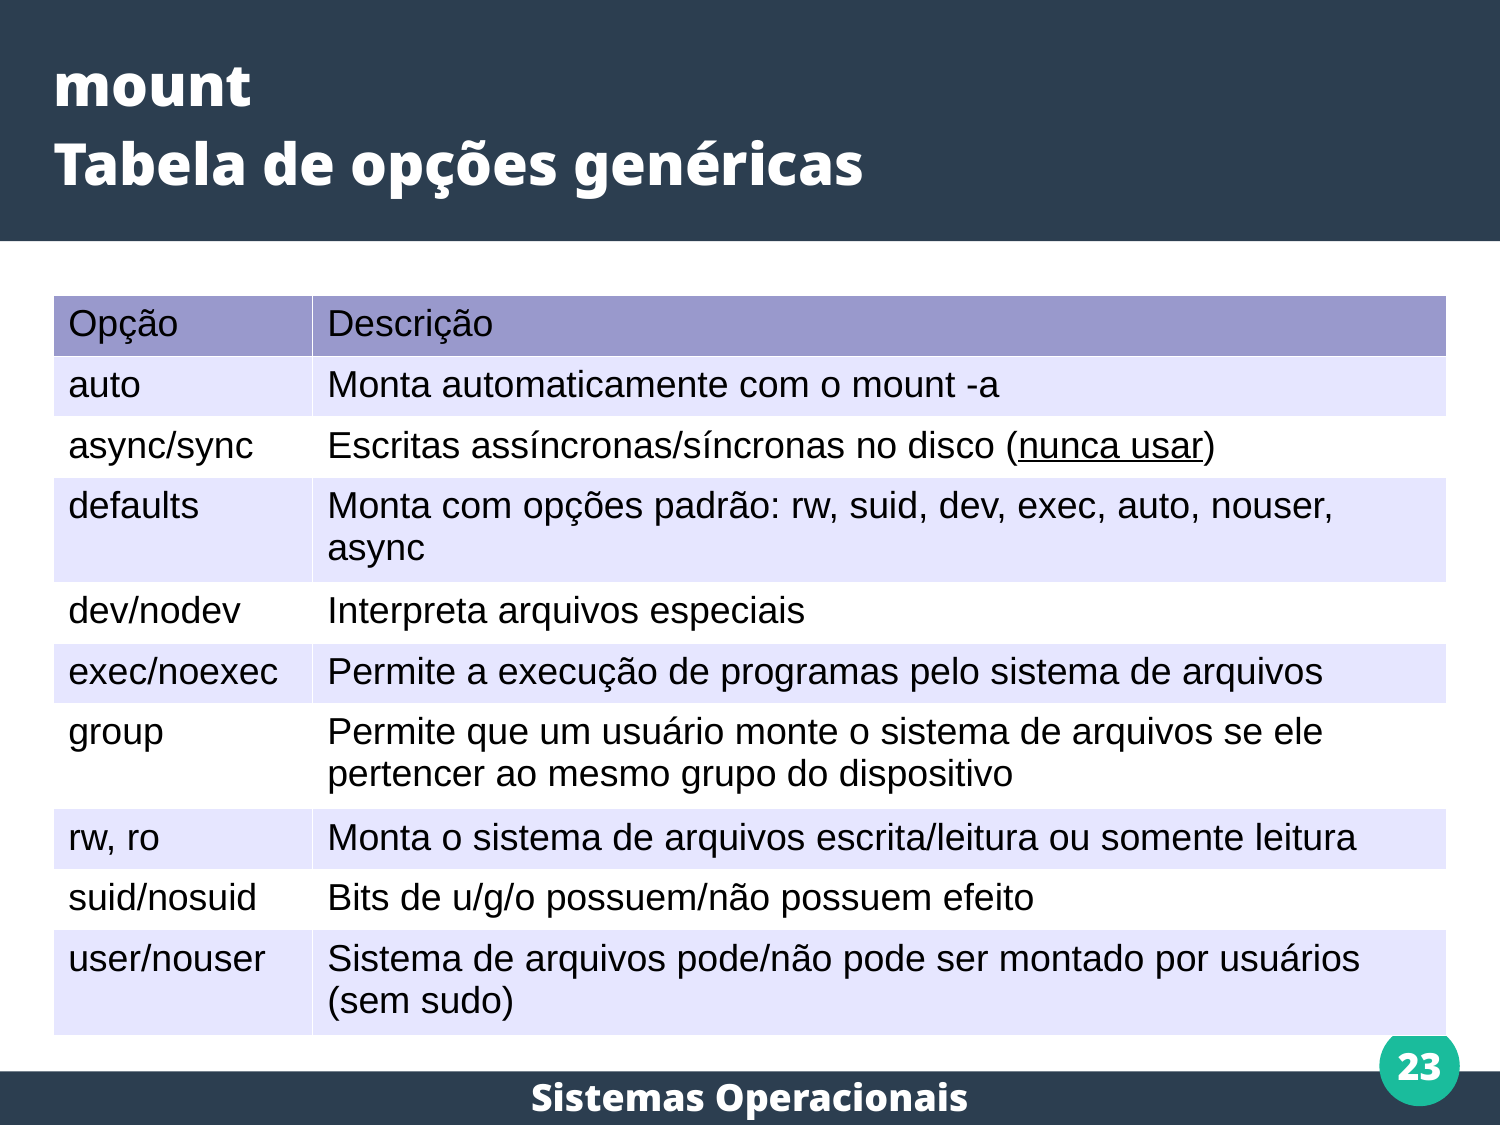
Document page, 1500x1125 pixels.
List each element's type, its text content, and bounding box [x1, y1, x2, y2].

table_cell async/sync [54, 417, 312, 477]
table_cell group [54, 704, 312, 808]
table_cell Bits de u/g/o possuem/não possuem efeito [313, 870, 1446, 929]
table_cell Monta o sistema de arquivos escrita/leitura ou somente leitura [313, 809, 1446, 869]
table_cell user/nouser [54, 930, 312, 1035]
table_header Descrição [313, 296, 1446, 356]
table_header Opção [54, 296, 312, 356]
table_cell defaults [54, 478, 312, 582]
table_cell rw, ro [54, 809, 312, 869]
table_cell Monta com opções padrão: rw, suid, dev, exec, auto, nouser, async [313, 478, 1446, 582]
table_cell Permite a execução de programas pelo sistema de arquivos [313, 644, 1446, 703]
table_cell Monta automaticamente com o mount -a [313, 357, 1446, 416]
table_cell Escritas assíncronas/síncronas no disco (nunca usar) [313, 417, 1446, 477]
table_cell exec/noexec [54, 644, 312, 703]
table_cell Permite que um usuário monte o sistema de arquivos se ele pertencer ao mesmo grupo do dispositivo [313, 704, 1446, 808]
table_cell suid/nosuid [54, 870, 312, 929]
title mount Tabela de opções genéricas [53, 44, 1447, 188]
table_cell Interpreta arquivos especiais [313, 583, 1446, 643]
table_cell dev/nodev [54, 583, 312, 643]
table_cell auto [54, 357, 312, 416]
table_cell Sistema de arquivos pode/não pode ser montado por usuários (sem sudo) [313, 930, 1446, 1035]
